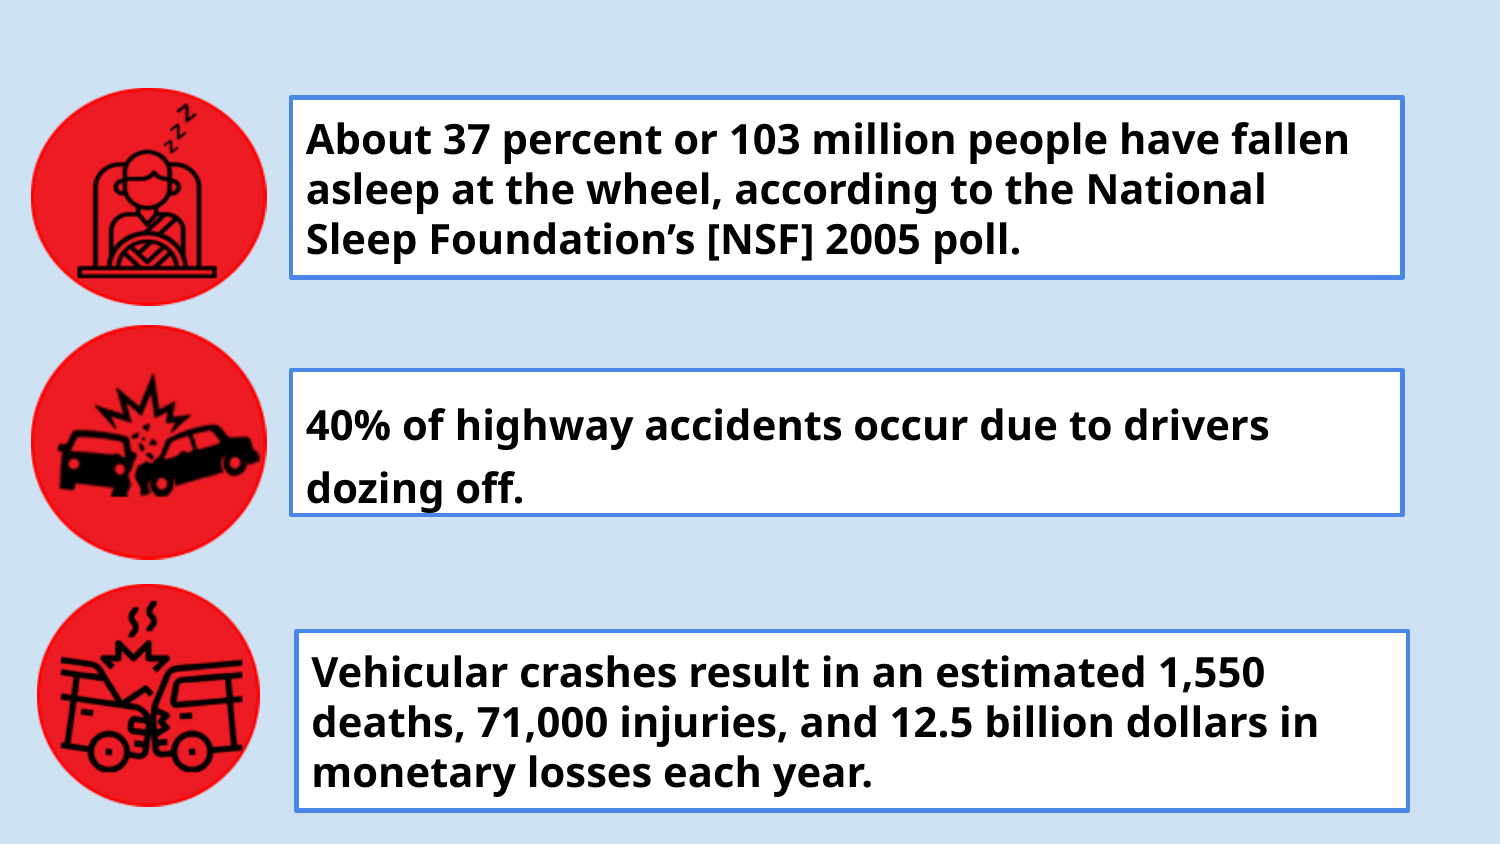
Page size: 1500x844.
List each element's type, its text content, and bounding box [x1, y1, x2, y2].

picture [31, 325, 267, 560]
text_box Vehicular crashes result in an estimated 1,550 deaths, 71,000 injuries, and 12.5 billion dollars in monetary losses each year. [296, 631, 1408, 811]
text_box 40% of highway accidents occur due to drivers dozing off. [290, 370, 1403, 515]
picture [37, 584, 260, 807]
picture [31, 88, 267, 306]
text_box About 37 percent or 103 million people have fallen asleep at the wheel, according to the National Sleep Foundation’s [NSF] 2005 poll. [290, 97, 1403, 278]
